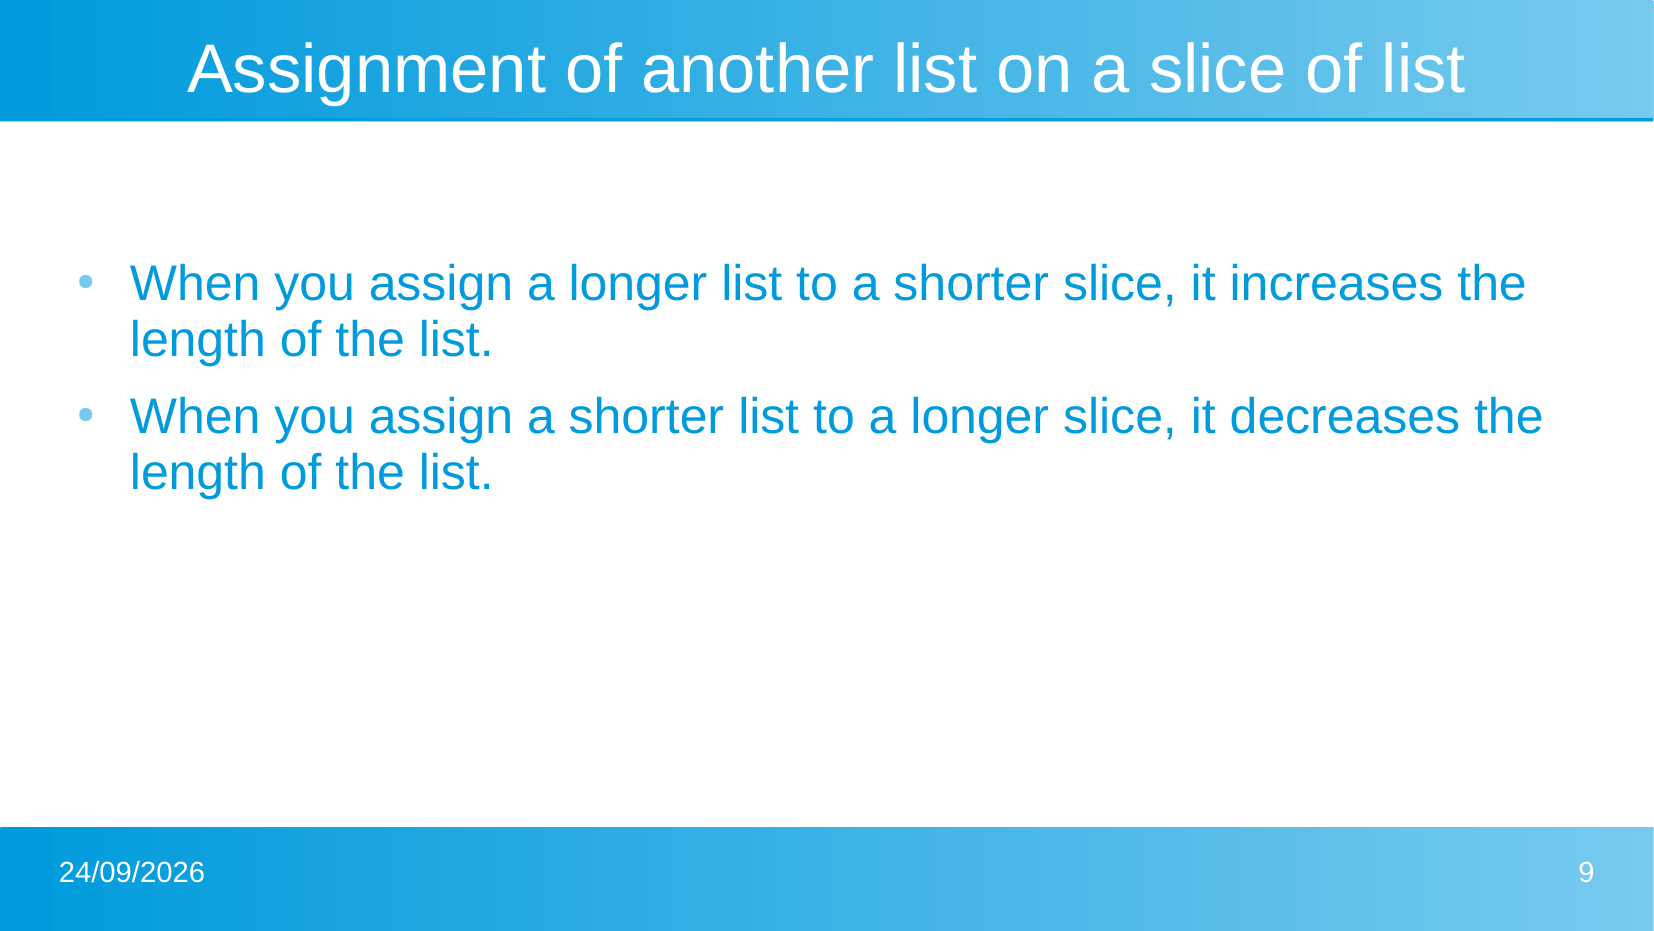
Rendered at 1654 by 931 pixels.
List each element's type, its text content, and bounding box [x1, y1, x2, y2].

title Assignment of another list on a slice of list [59, 29, 1595, 108]
list When you assign a longer list to a shorter slice, it increases the length of the list. When you assign a shorter list to a longer slice, it decreases the length of the list. [59, 177, 1595, 768]
